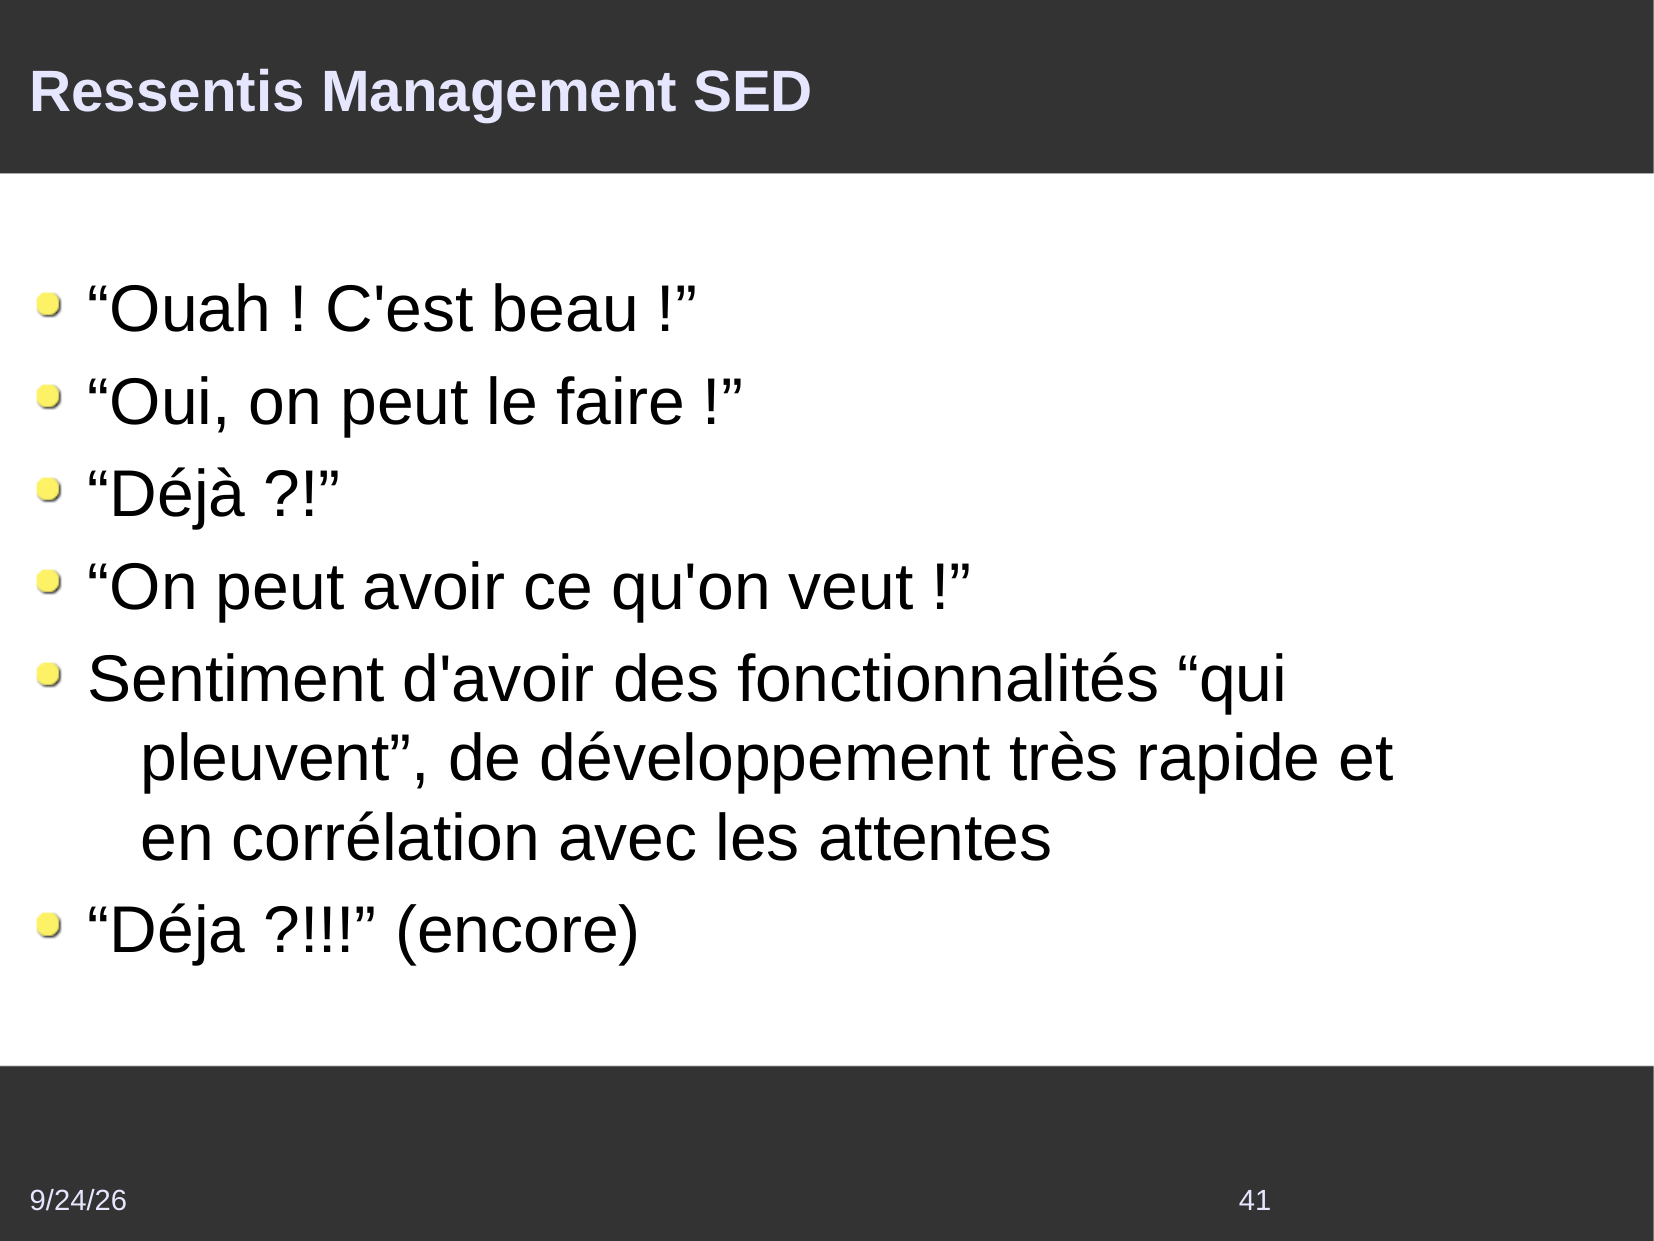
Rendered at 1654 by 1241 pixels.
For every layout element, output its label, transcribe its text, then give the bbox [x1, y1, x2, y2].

text_box [29, 1181, 566, 1241]
title Ressentis Management SED [29, 0, 1506, 178]
list “Ouah ! C'est beau !” “Oui, on peut le faire !” “Déjà ?!” “On peut avoir ce qu'on veut !” Sentiment d'avoir des fonctionnalités “qui pleuvent”, de développement très rapide et en corrélation avec les attentes “Déja ?!!!” (encore) [0, 265, 1477, 932]
text_box [1238, 1181, 1625, 1241]
